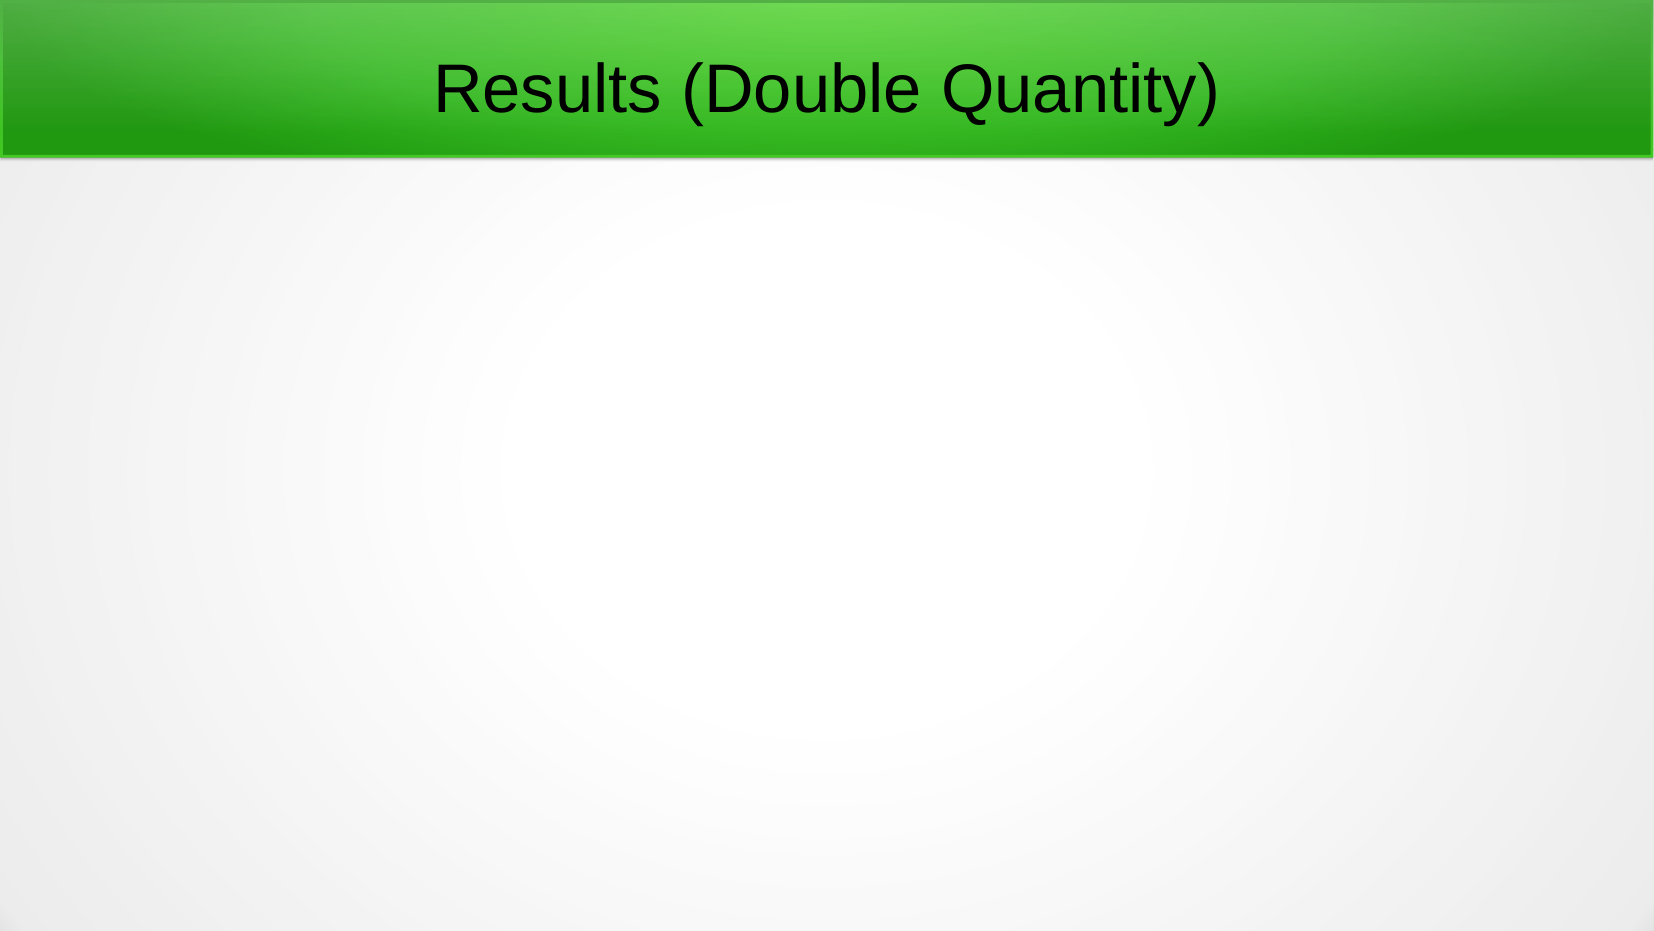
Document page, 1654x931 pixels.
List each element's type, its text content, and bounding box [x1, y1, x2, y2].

title Results (Double Quantity) [82, 35, 1571, 142]
